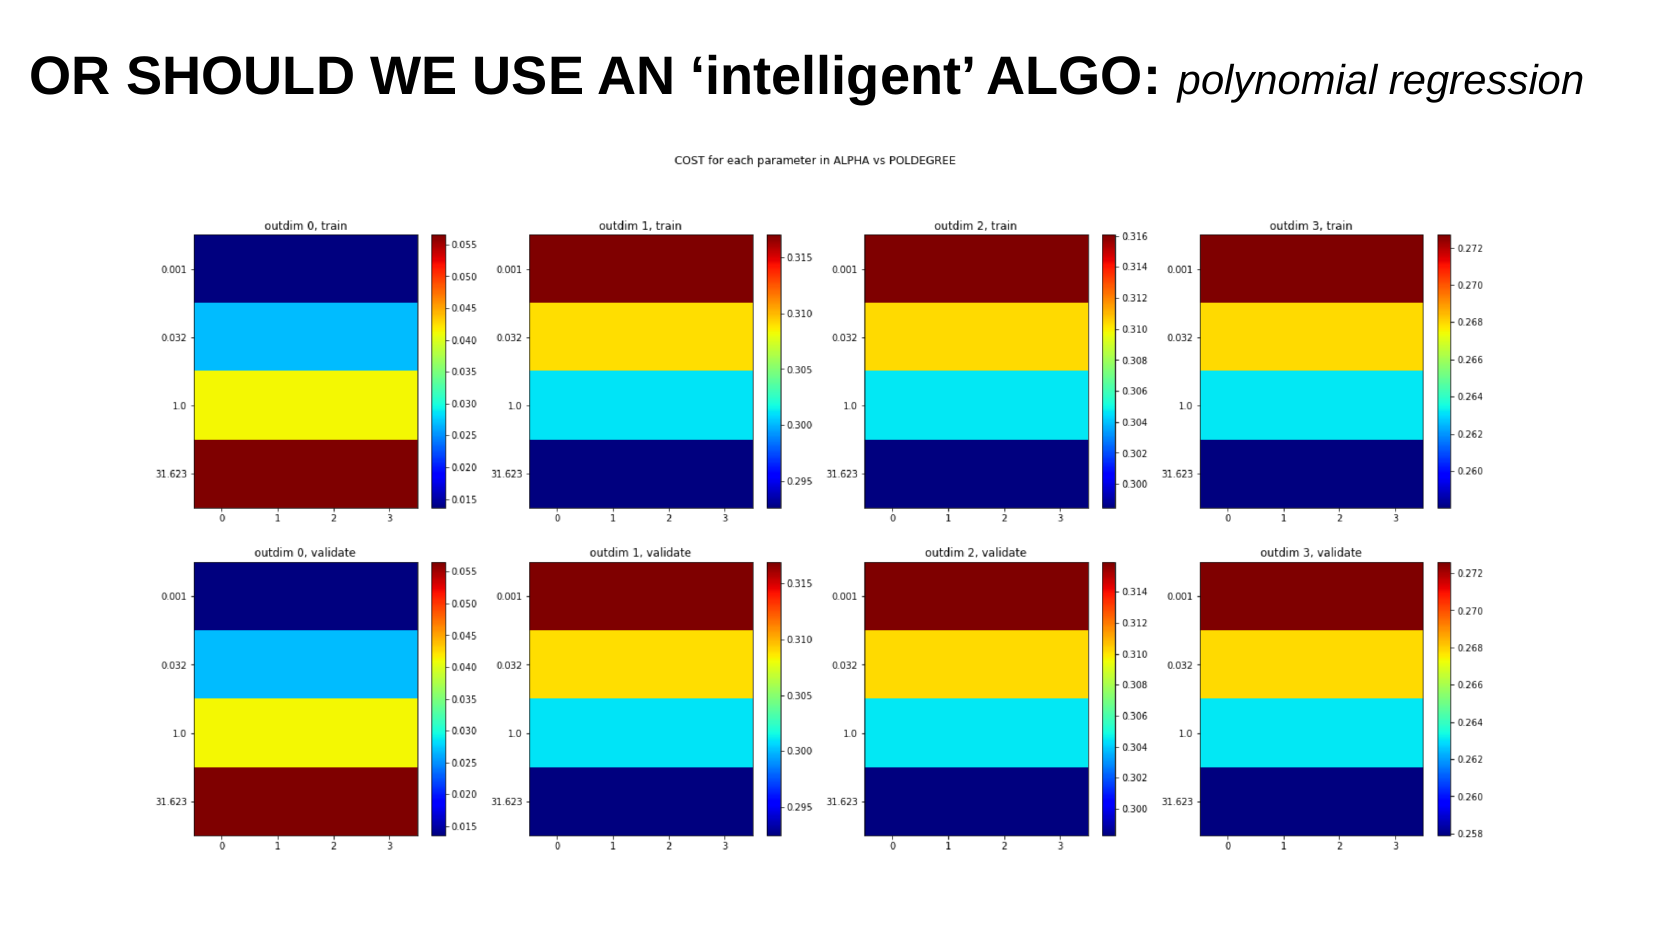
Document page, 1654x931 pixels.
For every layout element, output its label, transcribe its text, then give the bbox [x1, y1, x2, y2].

picture [151, 160, 1546, 871]
text_box OR SHOULD WE USE AN ‘intelligent’ ALGO: polynomial regression [15, 37, 1636, 160]
